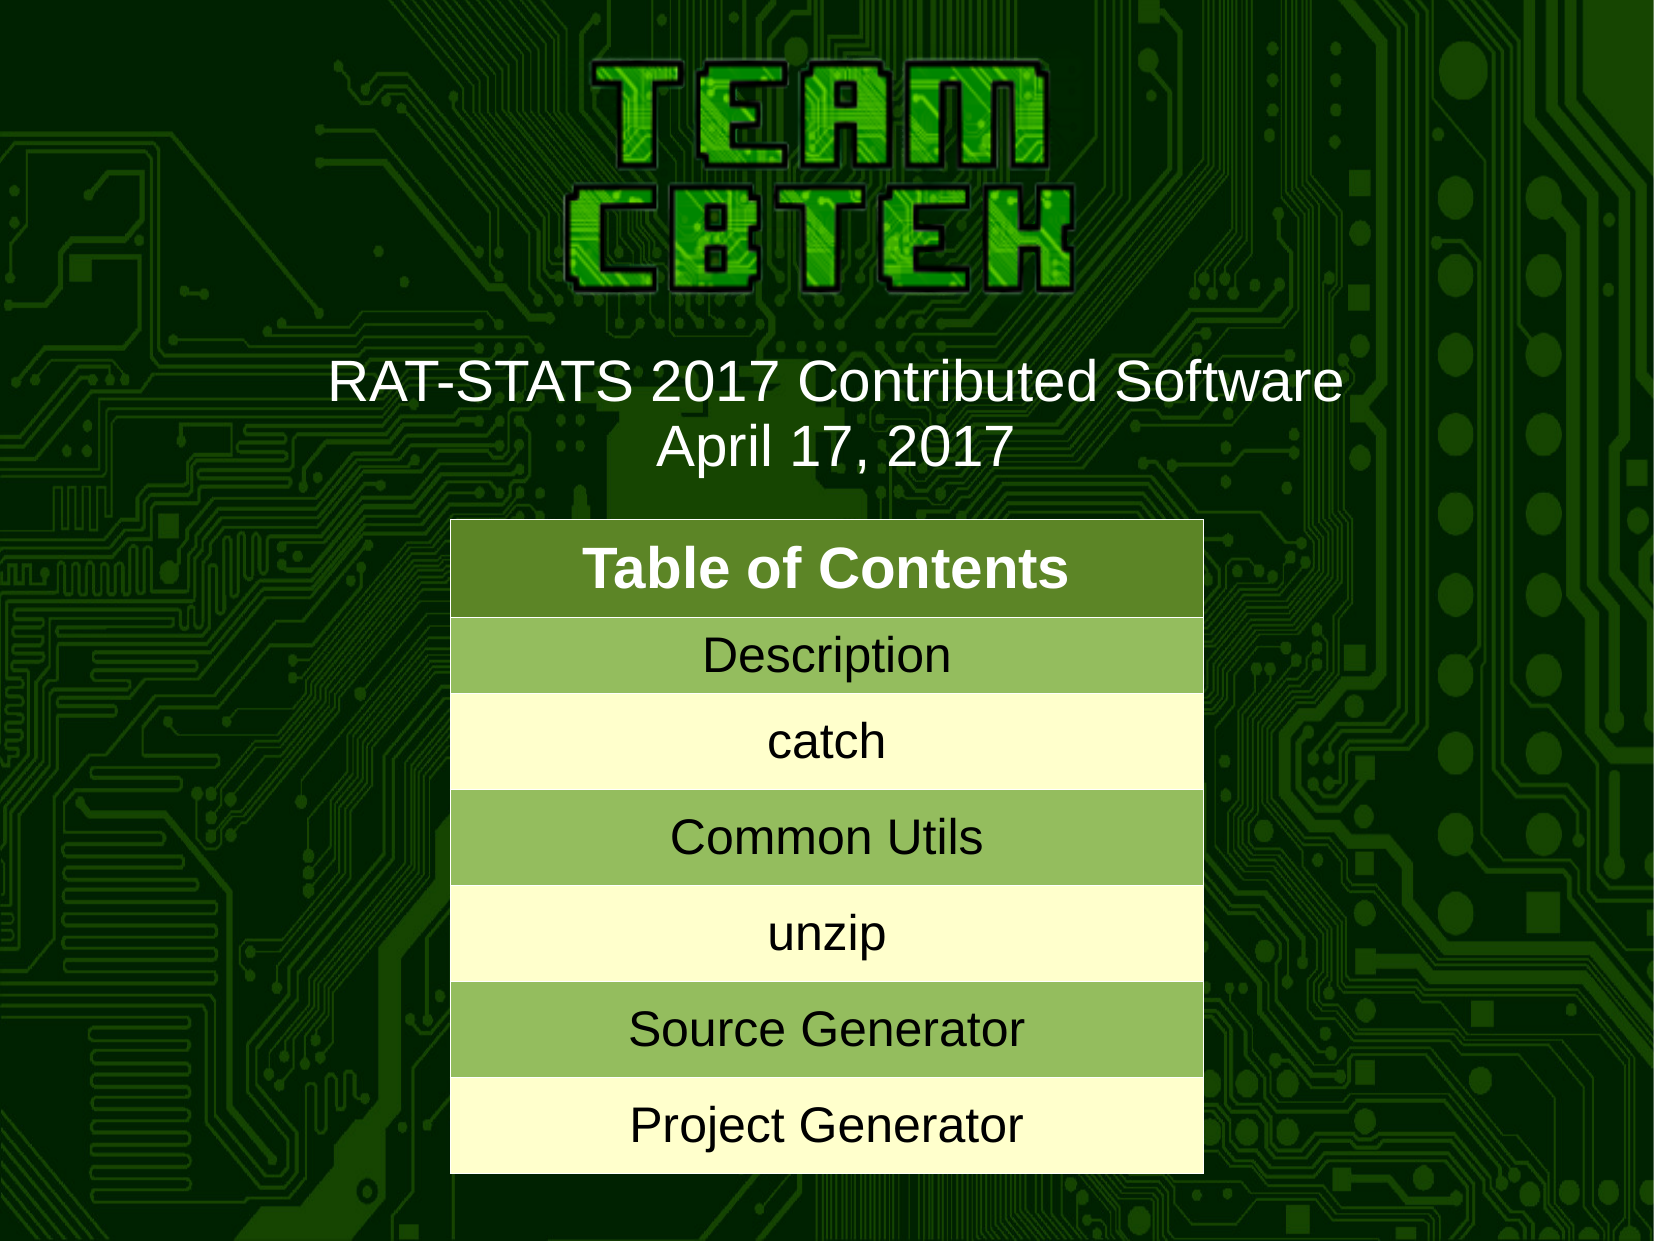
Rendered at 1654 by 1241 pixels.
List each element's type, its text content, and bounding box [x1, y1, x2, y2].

table_cell Common Utils [451, 790, 1203, 885]
table_cell Source Generator [451, 982, 1203, 1077]
table_cell catch [451, 694, 1203, 789]
table_cell Project Generator [451, 1078, 1203, 1173]
table_cell Description [451, 618, 1203, 693]
picture [0, 0, 1654, 1241]
table_cell unzip [451, 886, 1203, 981]
table_header Table of Contents [451, 520, 1203, 617]
title RAT-STATS 2017 Contributed Software April 17, 2017 [92, 325, 1581, 502]
